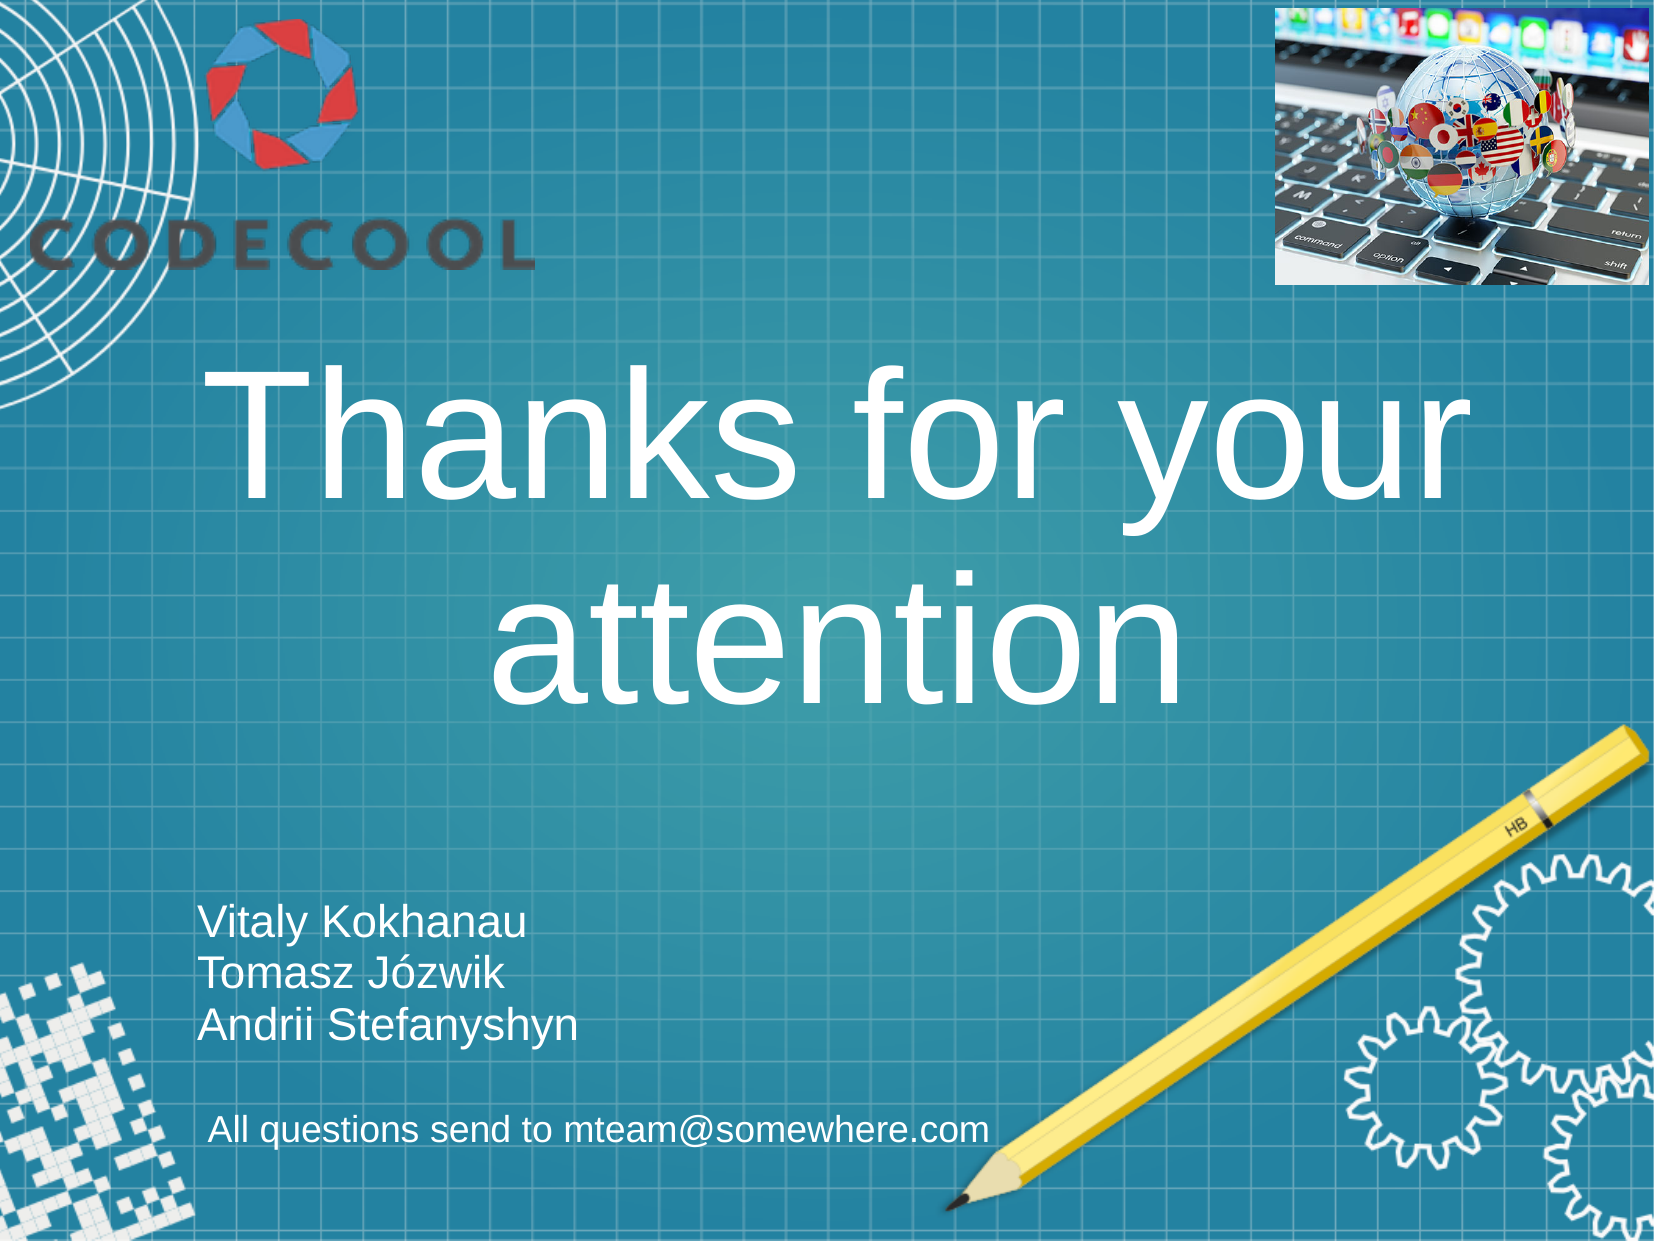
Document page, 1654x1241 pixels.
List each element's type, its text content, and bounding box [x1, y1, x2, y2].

picture [0, 0, 1654, 1241]
subtitle Thanks for your attention Vitaly Kokhanau Tomasz Józwik Andrii Stefanyshyn All questions send to mteam@somewhere.com [56, 270, 1621, 1216]
